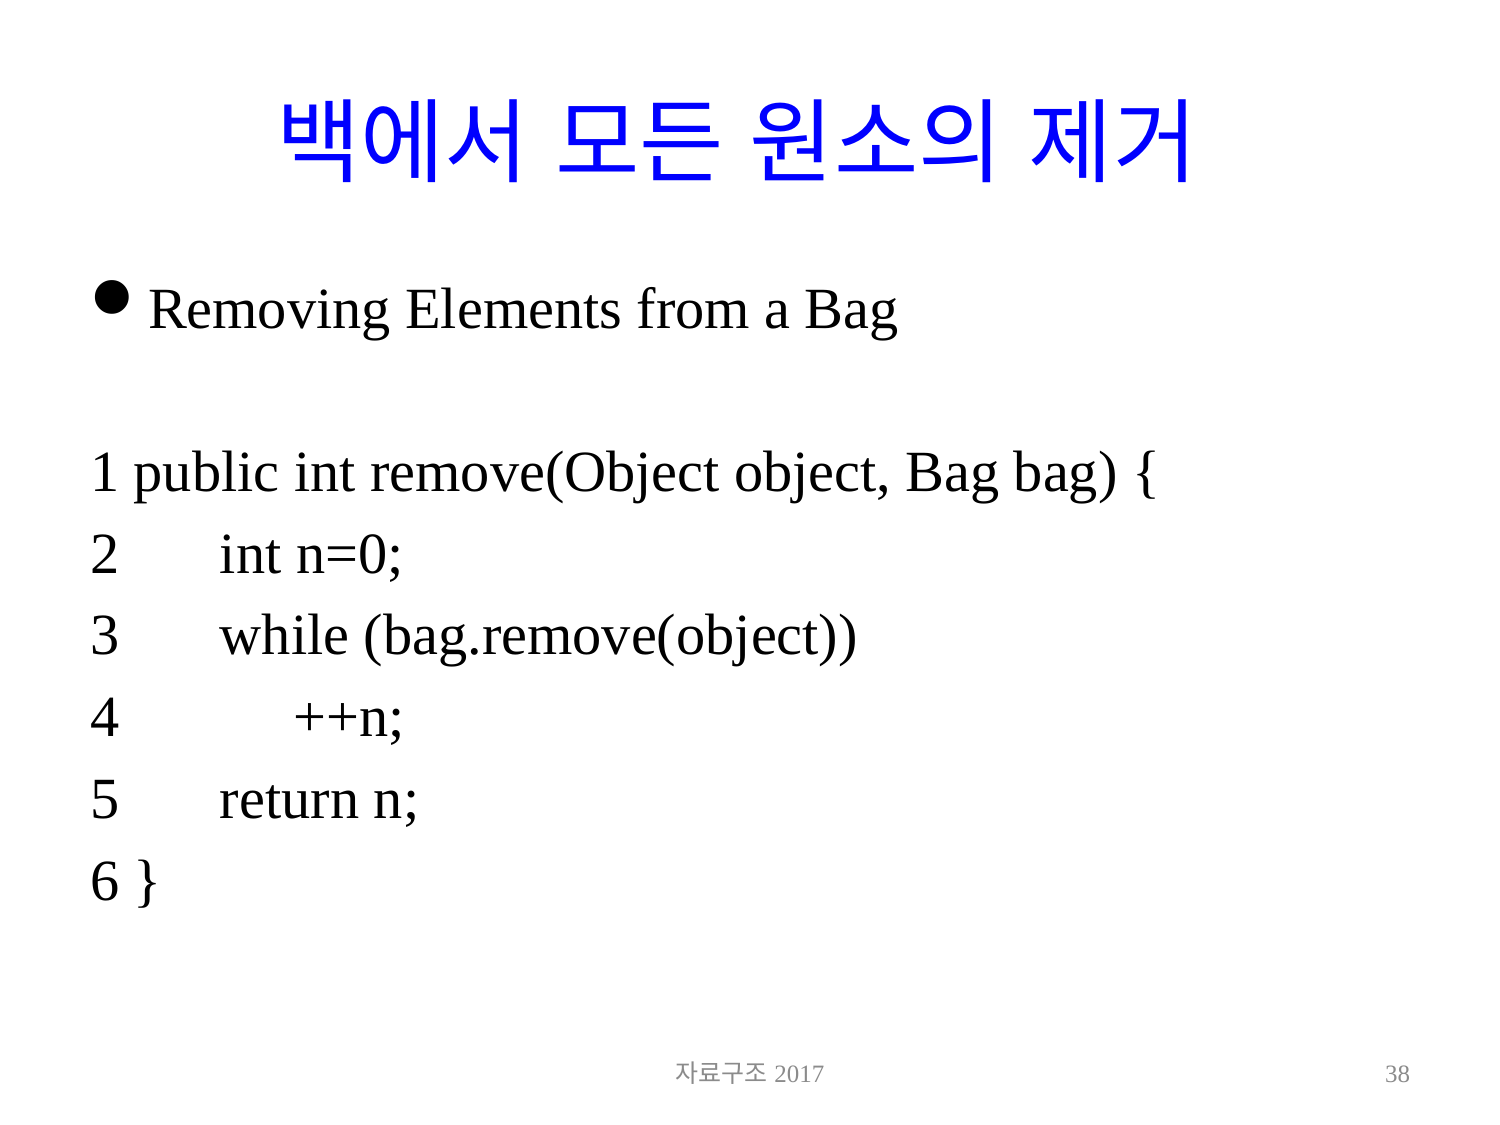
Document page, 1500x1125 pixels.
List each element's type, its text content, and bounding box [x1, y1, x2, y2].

list Removing Elements from a Bag 1 public int remove(Object object, Bag bag) { 2 int n=0; 3 while (bag.remove(object)) 4 ++n; 5 return n; 6 } [75, 262, 1425, 1005]
title 백에서 모든 원소의 제거 [75, 45, 1425, 233]
slide_number <숫자> [1074, 1042, 1425, 1103]
footer 자료구조 2017 [512, 1042, 988, 1103]
